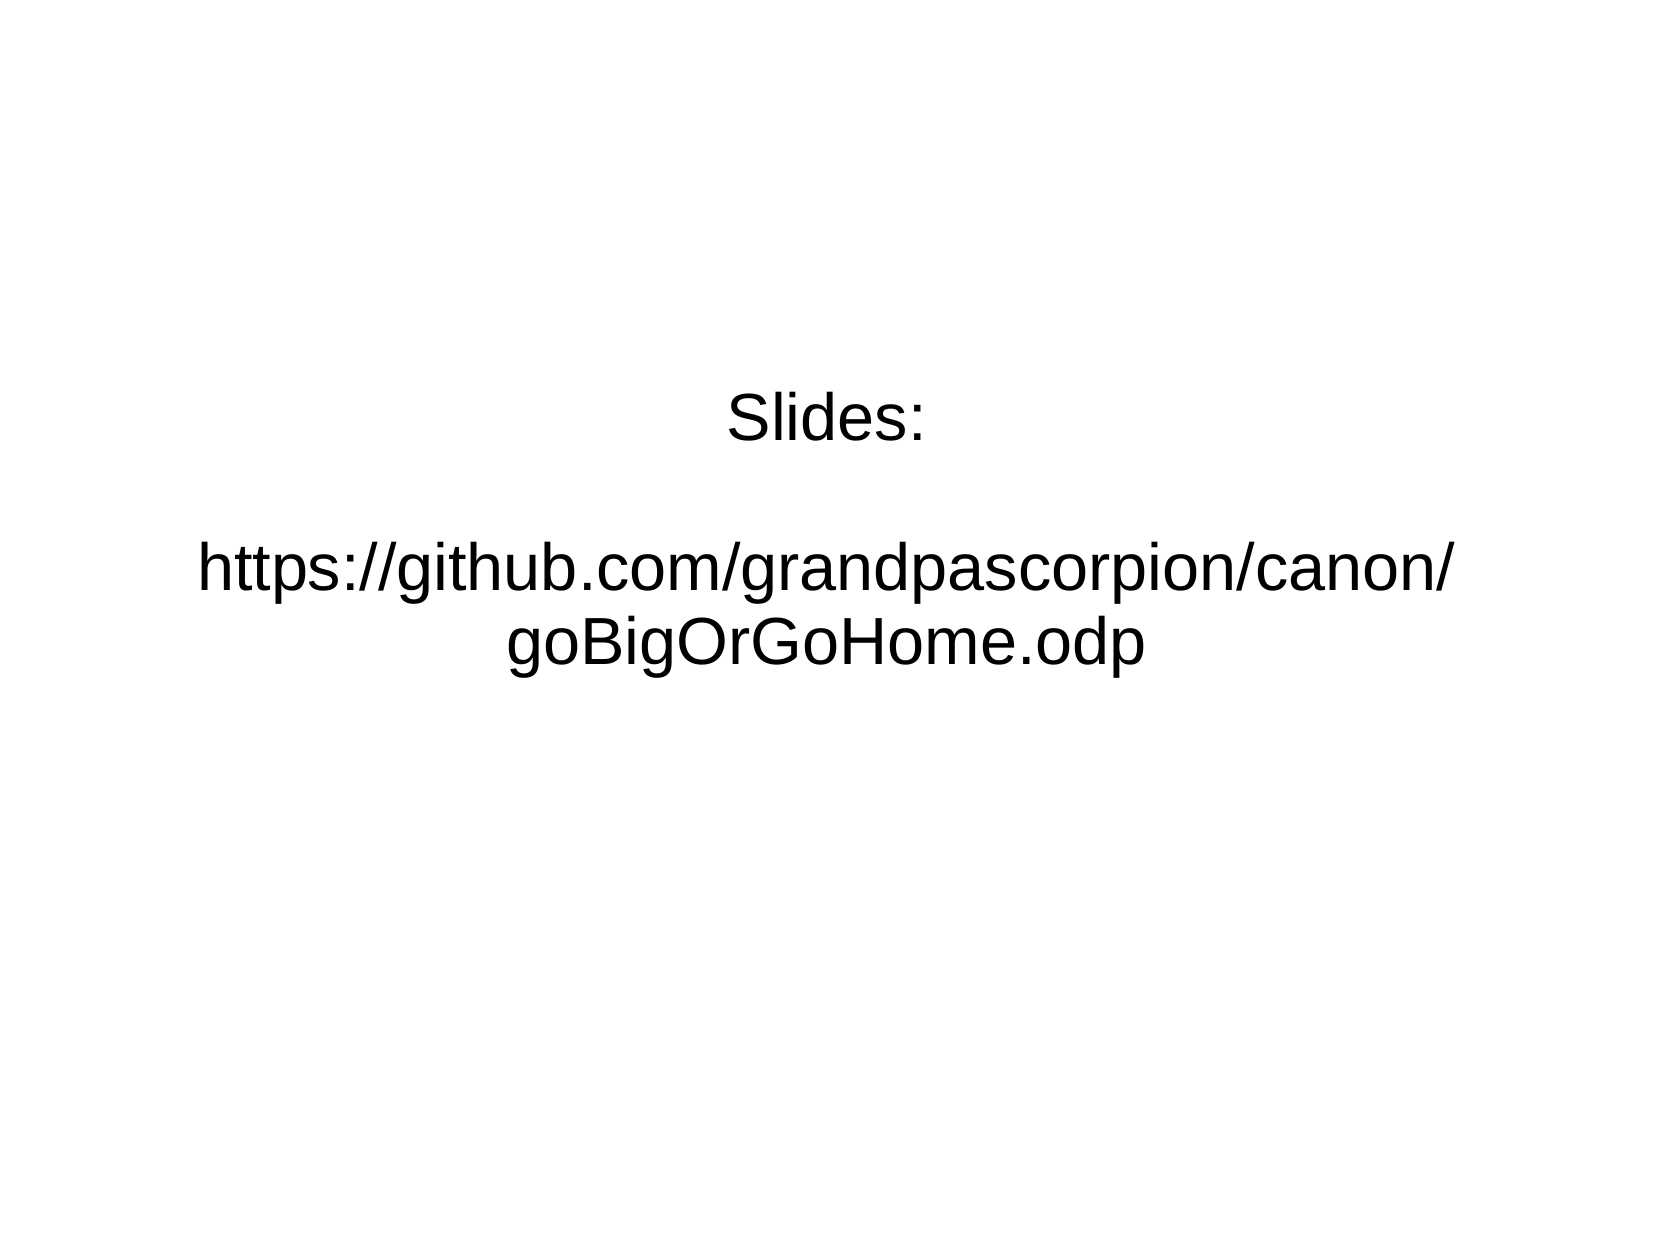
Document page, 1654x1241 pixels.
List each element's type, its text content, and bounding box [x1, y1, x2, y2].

subtitle Slides: https://github.com/grandpascorpion/canon/goBigOrGoHome.odp [82, 49, 1571, 1010]
